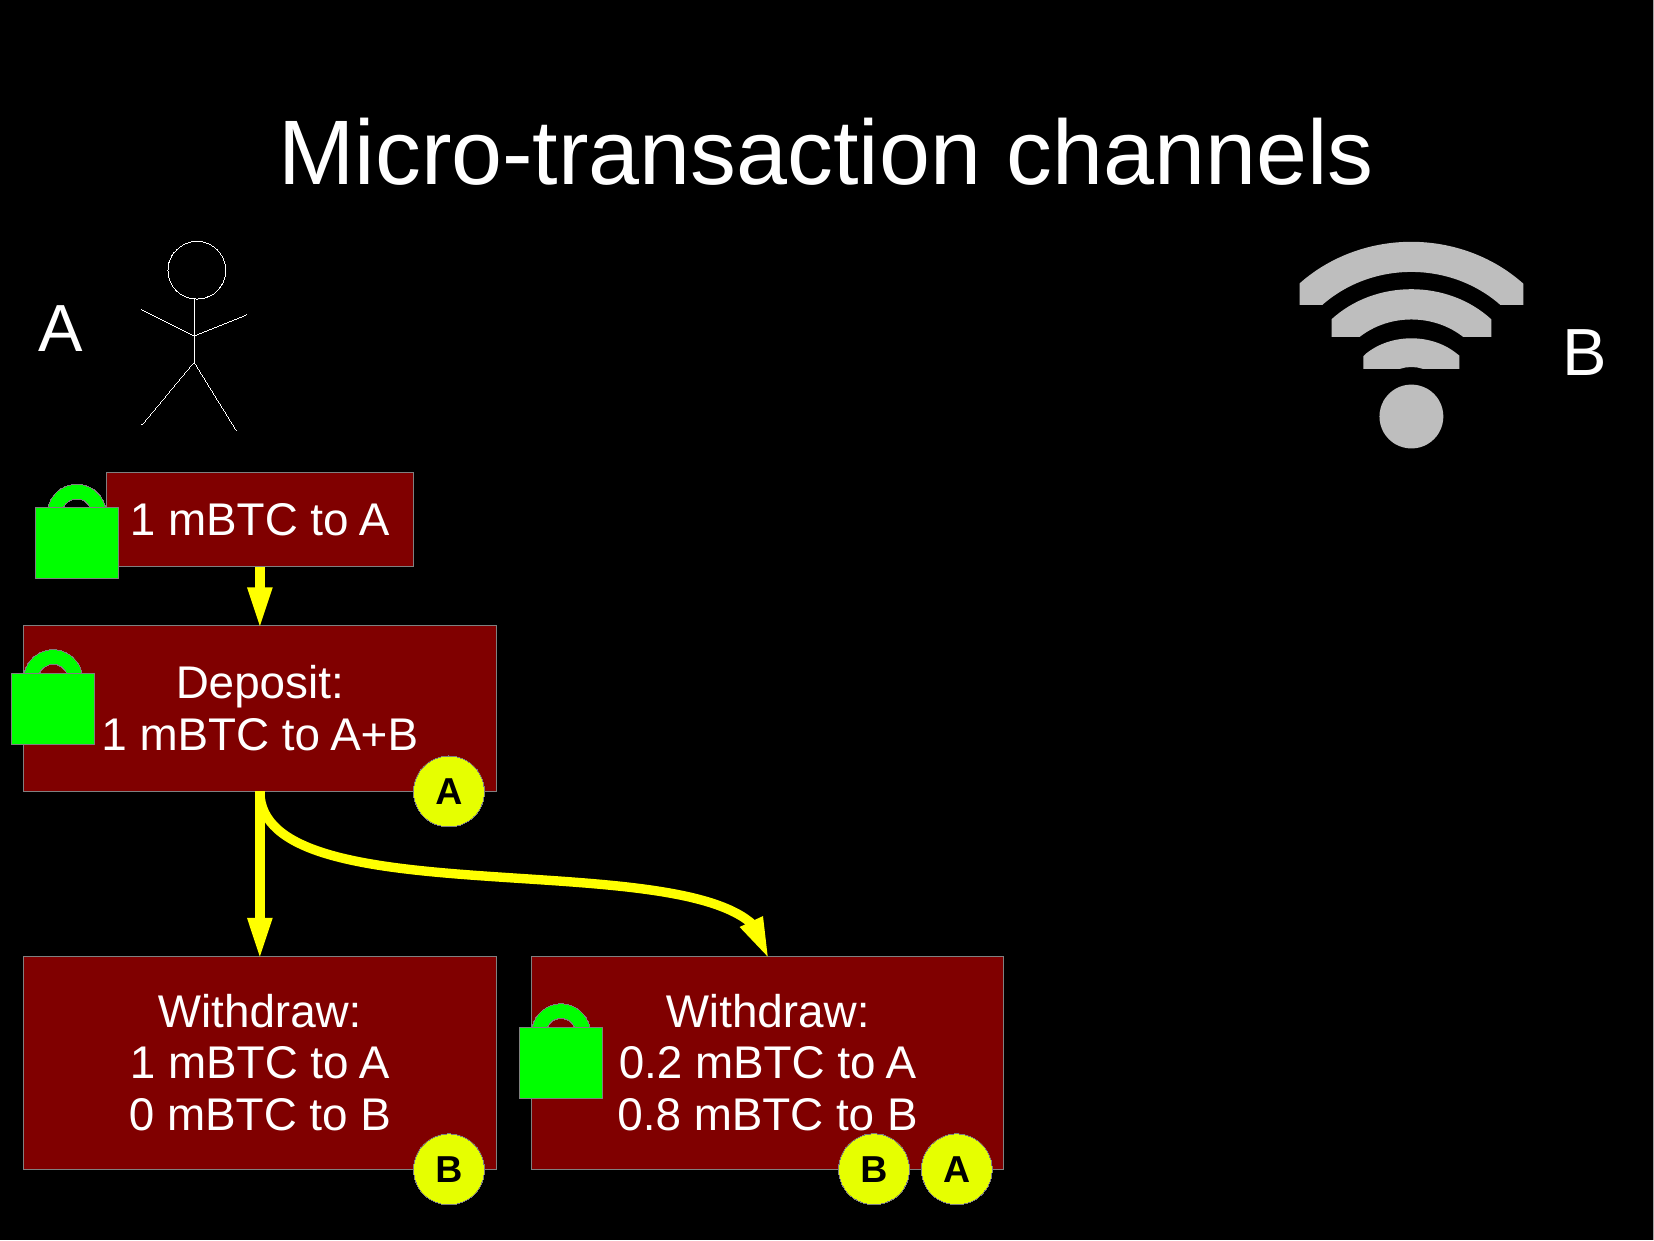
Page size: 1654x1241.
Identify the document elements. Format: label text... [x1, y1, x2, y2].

text_box Deposit: 1 mBTC to A+B [23, 625, 497, 792]
text_box 1 mBTC to A [106, 472, 414, 567]
text_box A [921, 1133, 993, 1205]
text_box [35, 484, 119, 579]
text_box Withdraw: 1 mBTC to A 0 mBTC to B [23, 956, 497, 1170]
text_box [11, 649, 95, 745]
text_box B [838, 1133, 910, 1205]
text_box [519, 1003, 603, 1099]
text_box B [413, 1133, 485, 1205]
text_box A [23, 283, 98, 374]
text_box B [1547, 307, 1622, 397]
picture [1275, 200, 1548, 473]
title Micro-transaction channels [82, 49, 1571, 257]
text_box A [413, 755, 485, 827]
text_box Withdraw: 0.2 mBTC to A 0.8 mBTC to B [531, 956, 1004, 1170]
